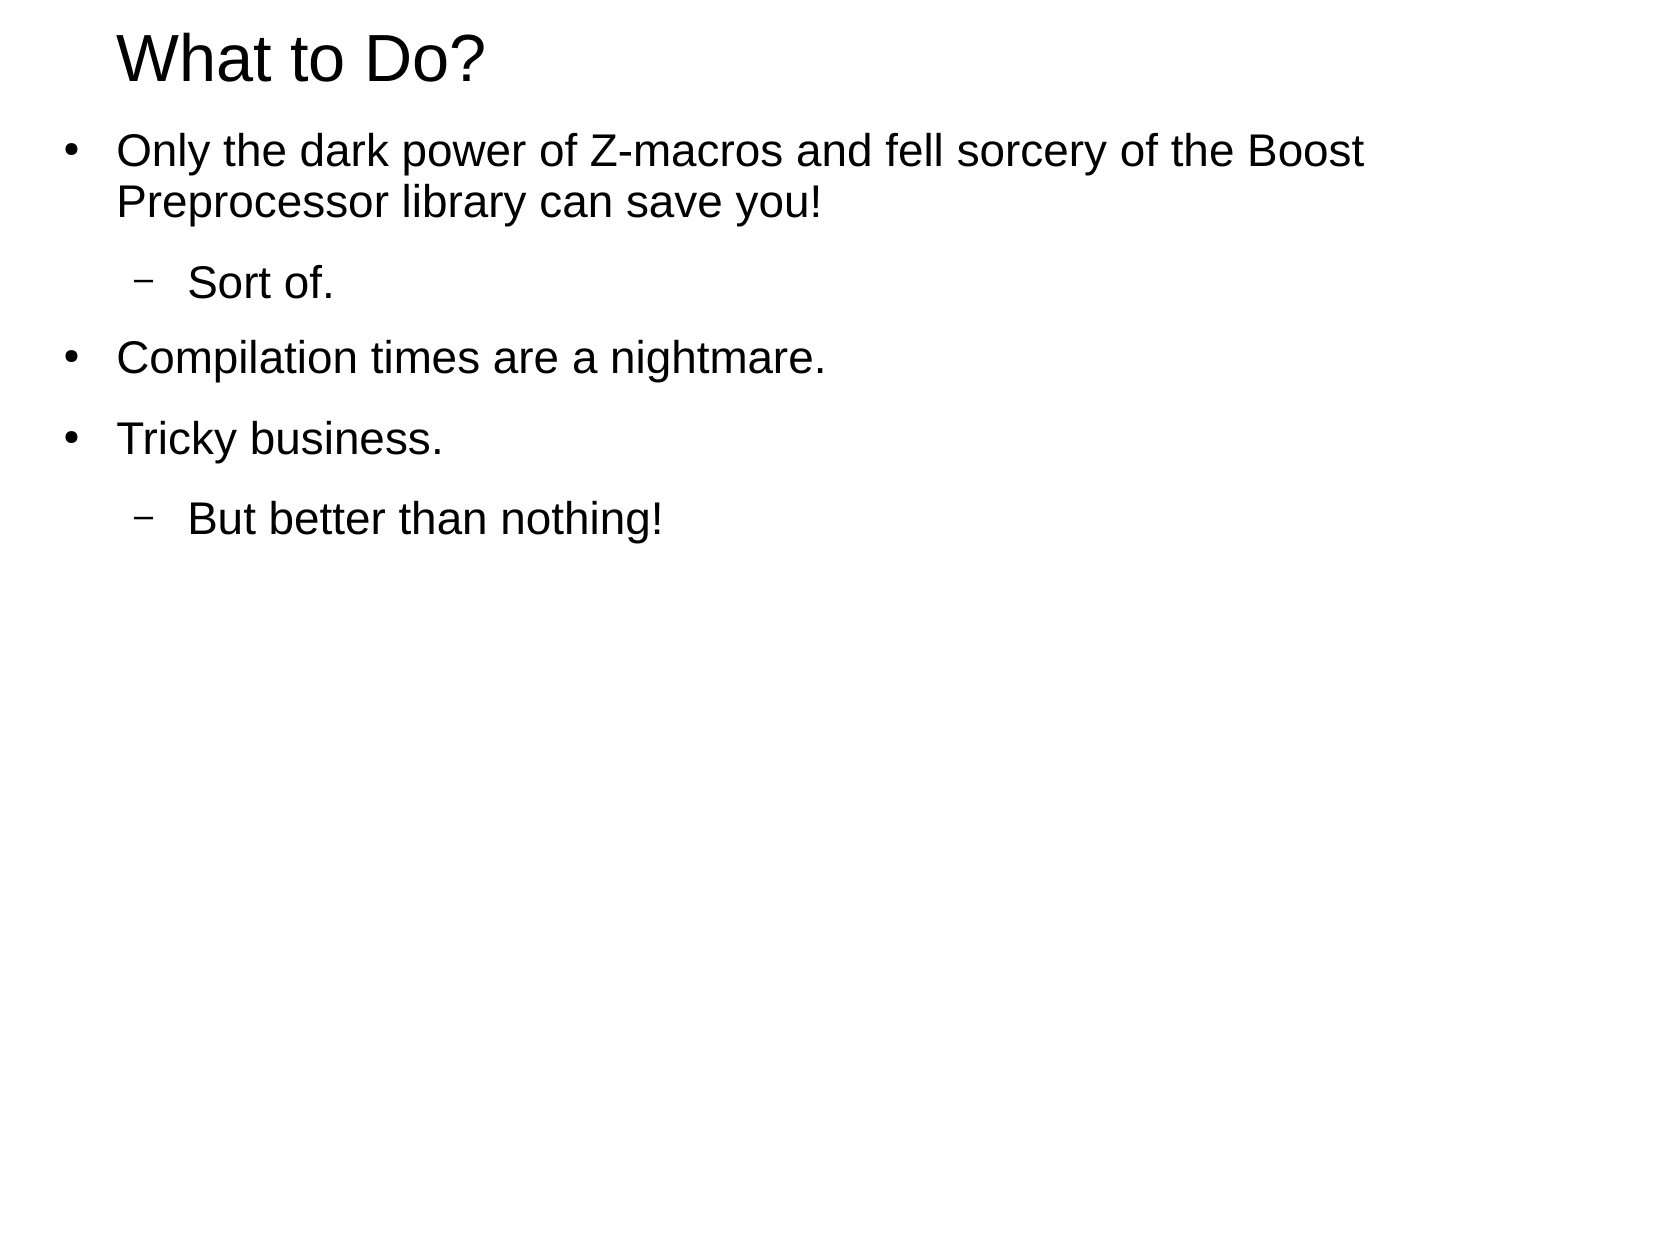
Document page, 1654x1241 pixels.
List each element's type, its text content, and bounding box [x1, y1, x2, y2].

list What to Do? Only the dark power of Z-macros and fell sorcery of the Boost Preprocessor library can save you! Sort of. Compilation times are a nightmare. Tricky business. But better than nothing! [45, 20, 1534, 1191]
